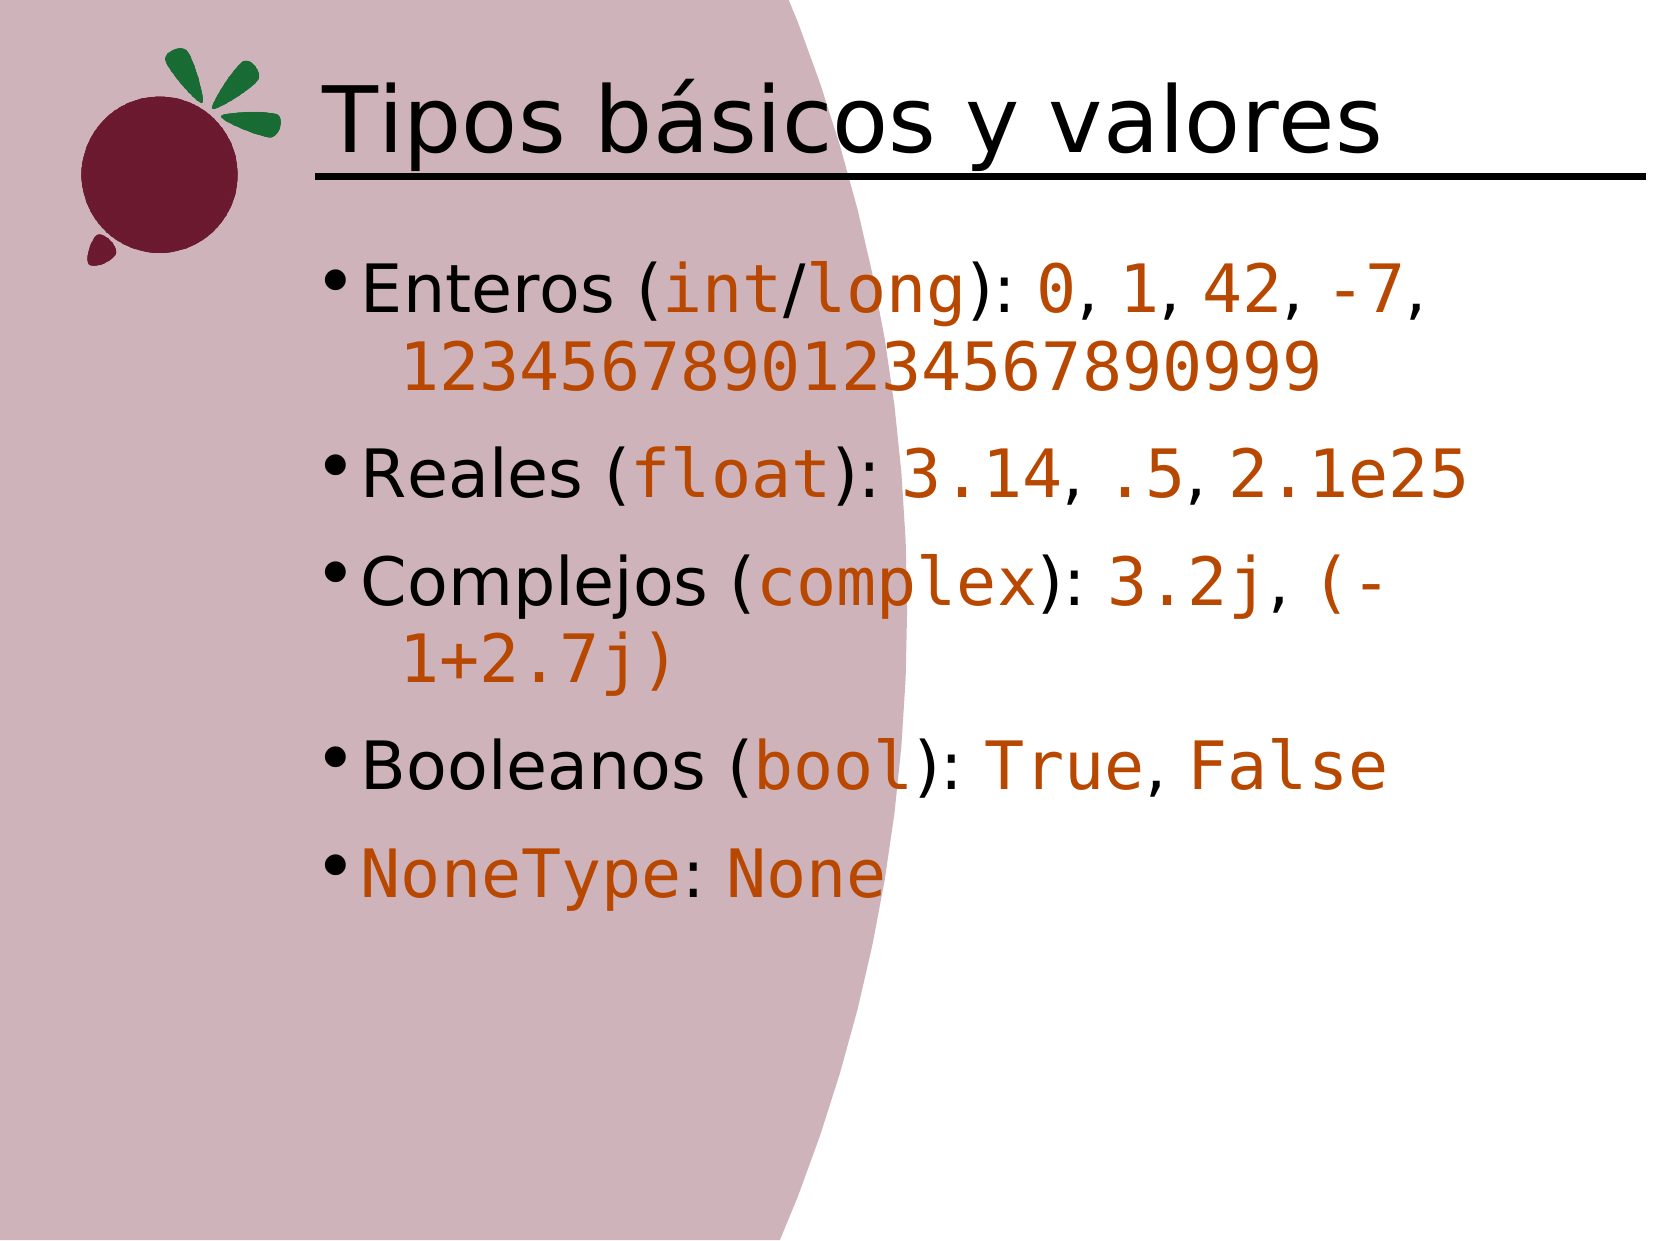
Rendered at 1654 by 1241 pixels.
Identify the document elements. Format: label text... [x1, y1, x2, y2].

list Enteros (int/long): 0, 1, 42, -7, 12345678901234567890999 Reales (float): 3.14, .5, 2.1e25 Complejos (complex): 3.2j, (-1+2.7j) Booleanos (bool): True, False NoneType: None [322, 250, 1565, 1175]
picture [81, 48, 281, 266]
title Tipos básicos y valores [322, 65, 1565, 177]
